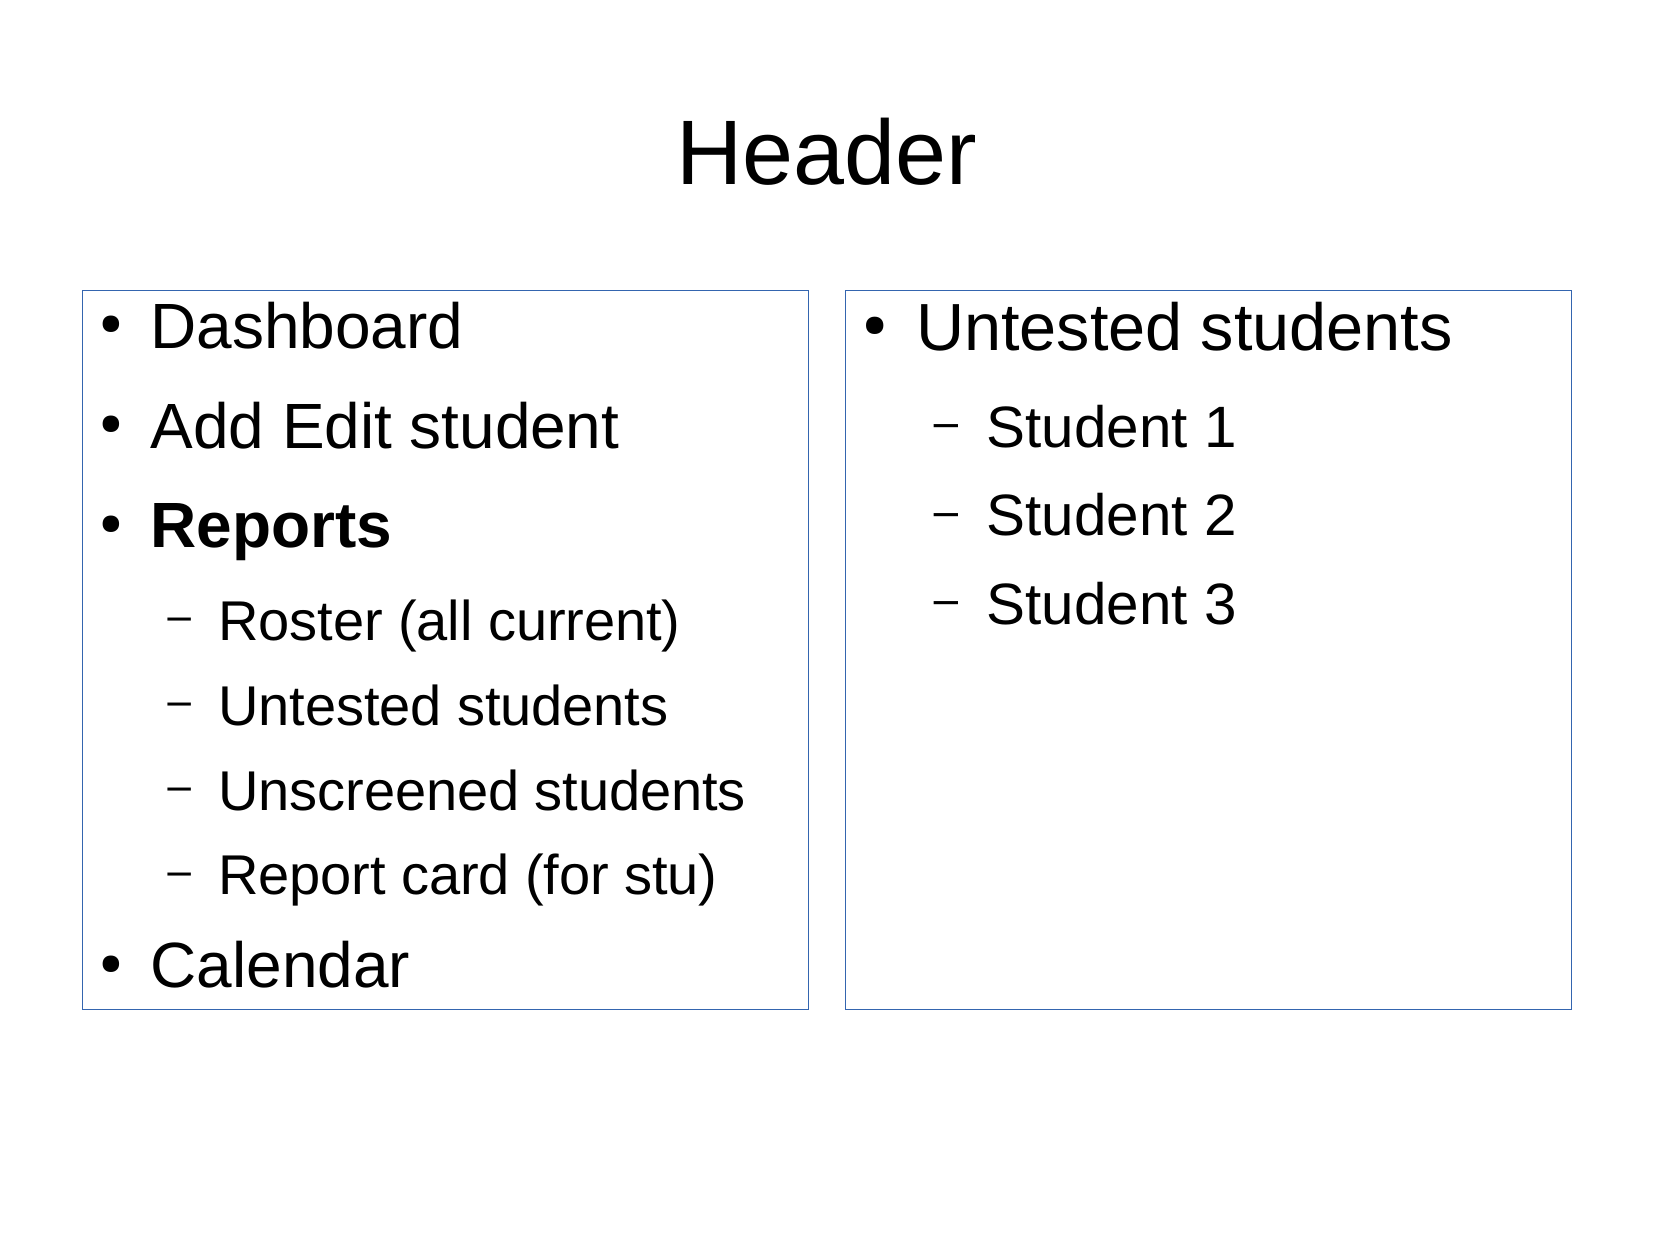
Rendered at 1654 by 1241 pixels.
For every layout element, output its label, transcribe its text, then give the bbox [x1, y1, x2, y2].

list Dashboard Add Edit student Reports Roster (all current) Untested students Unscreened students Report card (for stu) Calendar [82, 290, 809, 1010]
list Untested students Student 1 Student 2 Student 3 [845, 290, 1572, 1010]
title Header [82, 49, 1571, 257]
